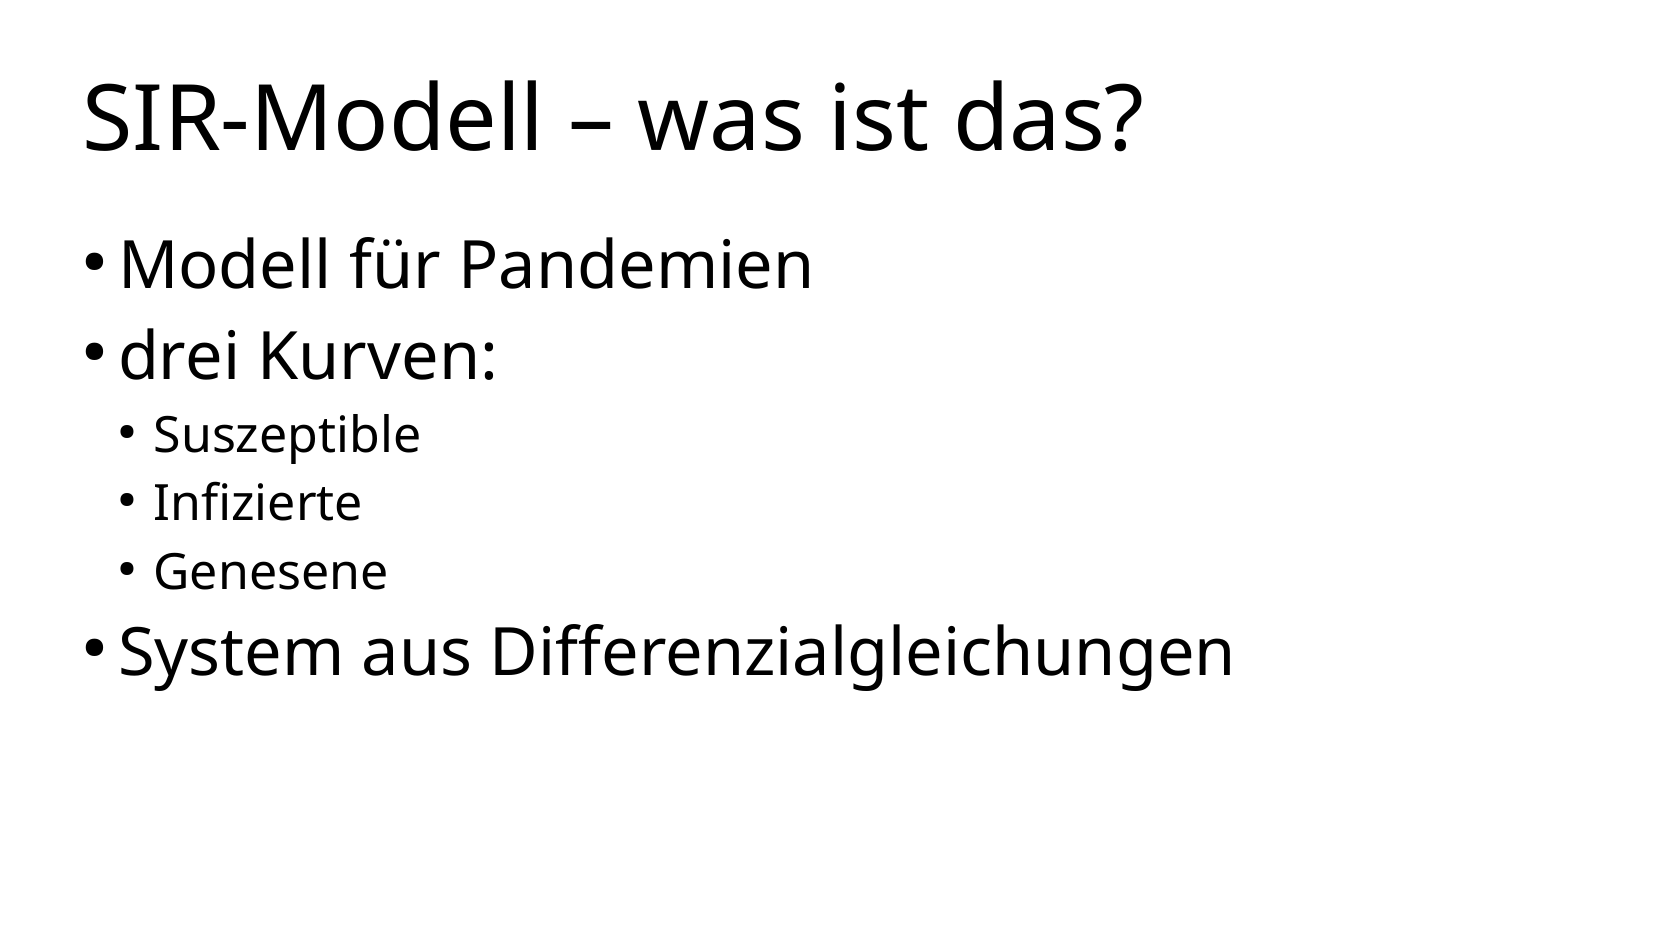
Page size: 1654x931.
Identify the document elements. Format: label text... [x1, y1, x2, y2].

title SIR-Modell – was ist das? [82, 37, 1571, 193]
subtitle Modell für Pandemien drei Kurven: Suszeptible Infizierte Genesene System aus Differenzialgleichungen [82, 217, 1571, 758]
